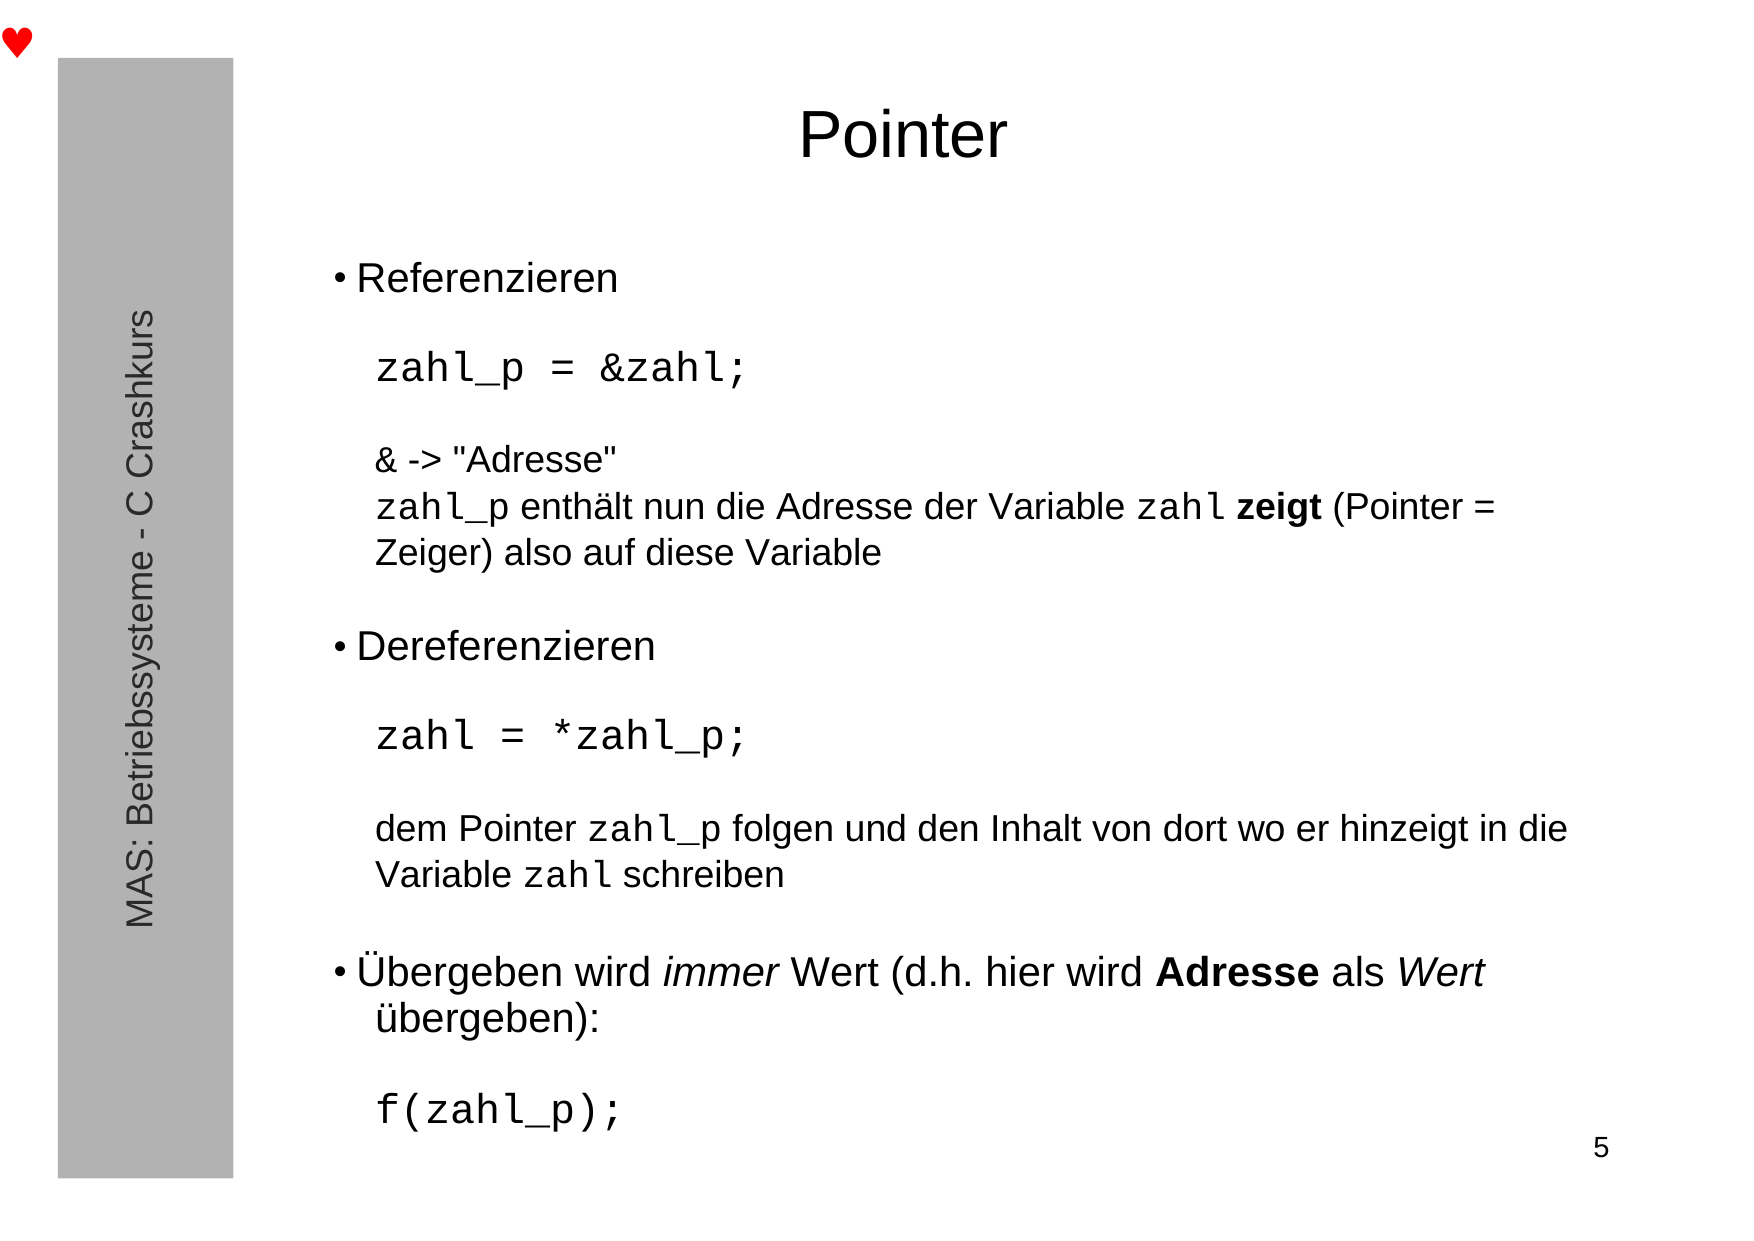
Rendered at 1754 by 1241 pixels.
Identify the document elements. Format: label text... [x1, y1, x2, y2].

text_box MAS: Betriebssysteme - C Crashkurs [109, 60, 194, 1180]
text_box <number> [1593, 1130, 1651, 1168]
text_box [290, 220, 1651, 382]
text_box ♥️ [0, 6, 66, 70]
text_box [58, 58, 233, 1178]
text_box Pointer [772, 86, 1036, 181]
text_box Referenzieren zahl_p = &zahl; & -> "Adresse" zahl_p enthält nun die Adresse der Variable zahl zeigt (Pointer = Zeiger) also auf diese Variable Dereferenzieren zahl = *zahl_p; dem Pointer zahl_p folgen und den Inhalt von dort wo er hinzeigt in die Variable zahl schreiben Übergeben wird immer Wert (d.h. hier wird Adresse als Wert übergeben): f(zahl_p); [317, 245, 1637, 1176]
